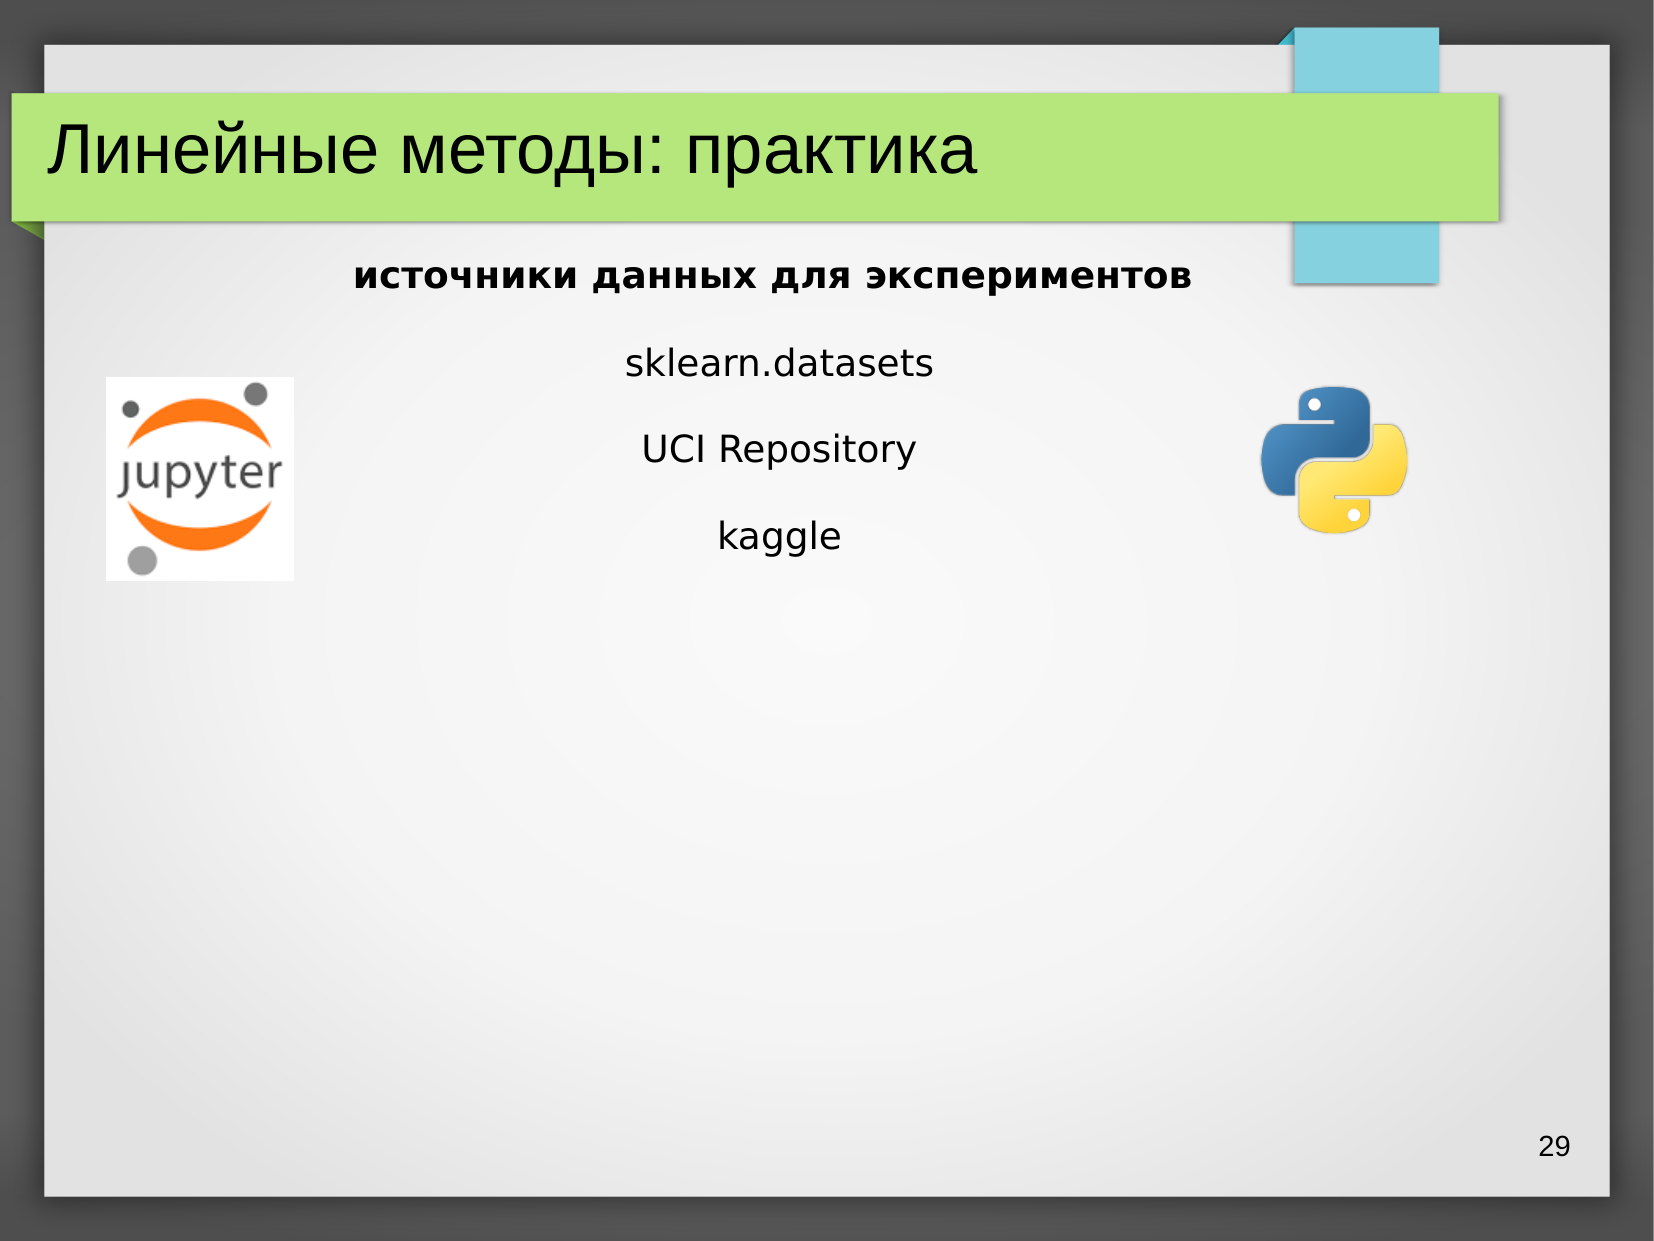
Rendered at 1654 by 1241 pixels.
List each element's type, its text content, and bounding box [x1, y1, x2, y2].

title Линейные методы: практика [47, 109, 1501, 190]
picture [0, 0, 1654, 1241]
text_box источники данных для экспериментов sklearn.datasets UCI Repository kaggle [330, 246, 1229, 697]
